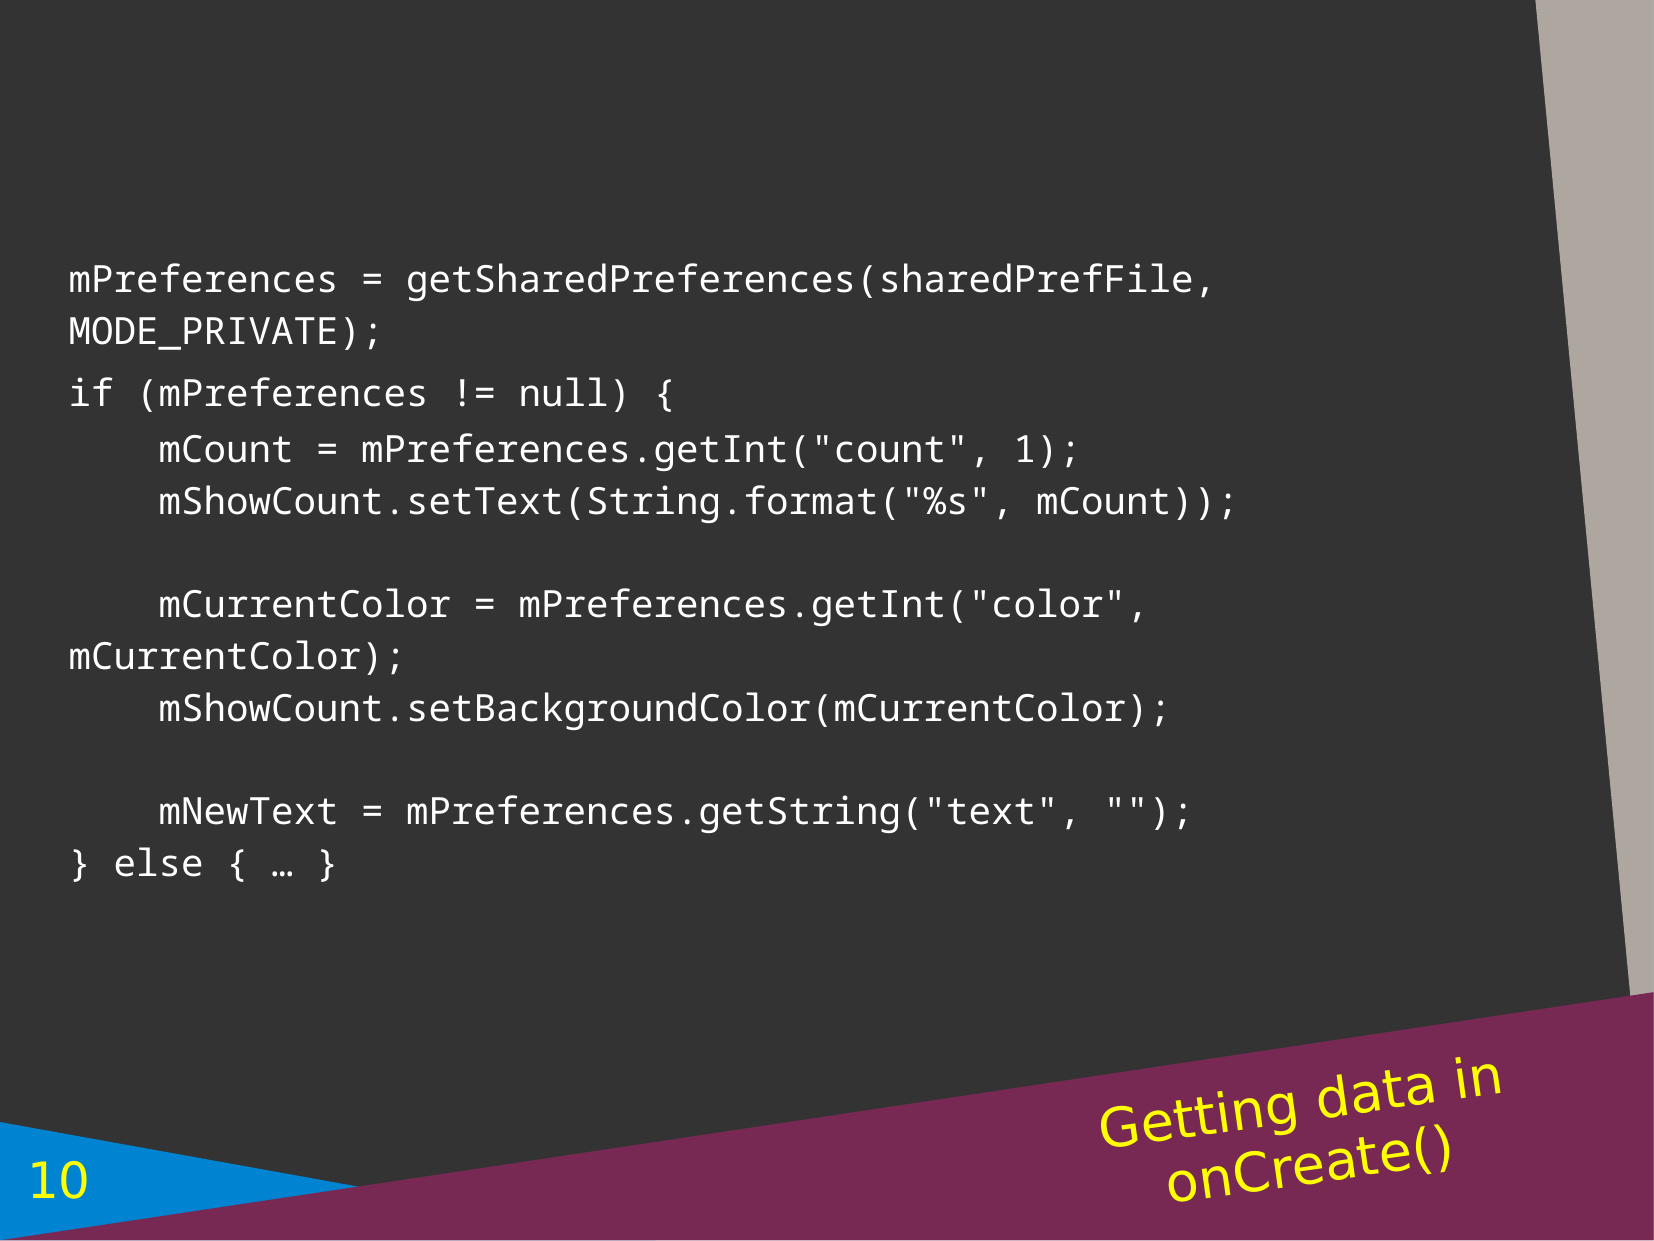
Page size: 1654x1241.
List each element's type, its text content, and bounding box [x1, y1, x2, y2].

title Getting data in onCreate() [956, 995, 1654, 1241]
text_box mPreferences = getSharedPreferences(sharedPrefFile, MODE_PRIVATE); if (mPreferences != null) { mCount = mPreferences.getInt("count", 1); mShowCount.setText(String.format("%s", mCount)); mCurrentColor = mPreferences.getInt("color", mCurrentColor); mShowCount.setBackgroundColor(mCurrentColor); mNewText = mPreferences.getString("text", ""); } else { … } [53, 233, 1471, 810]
